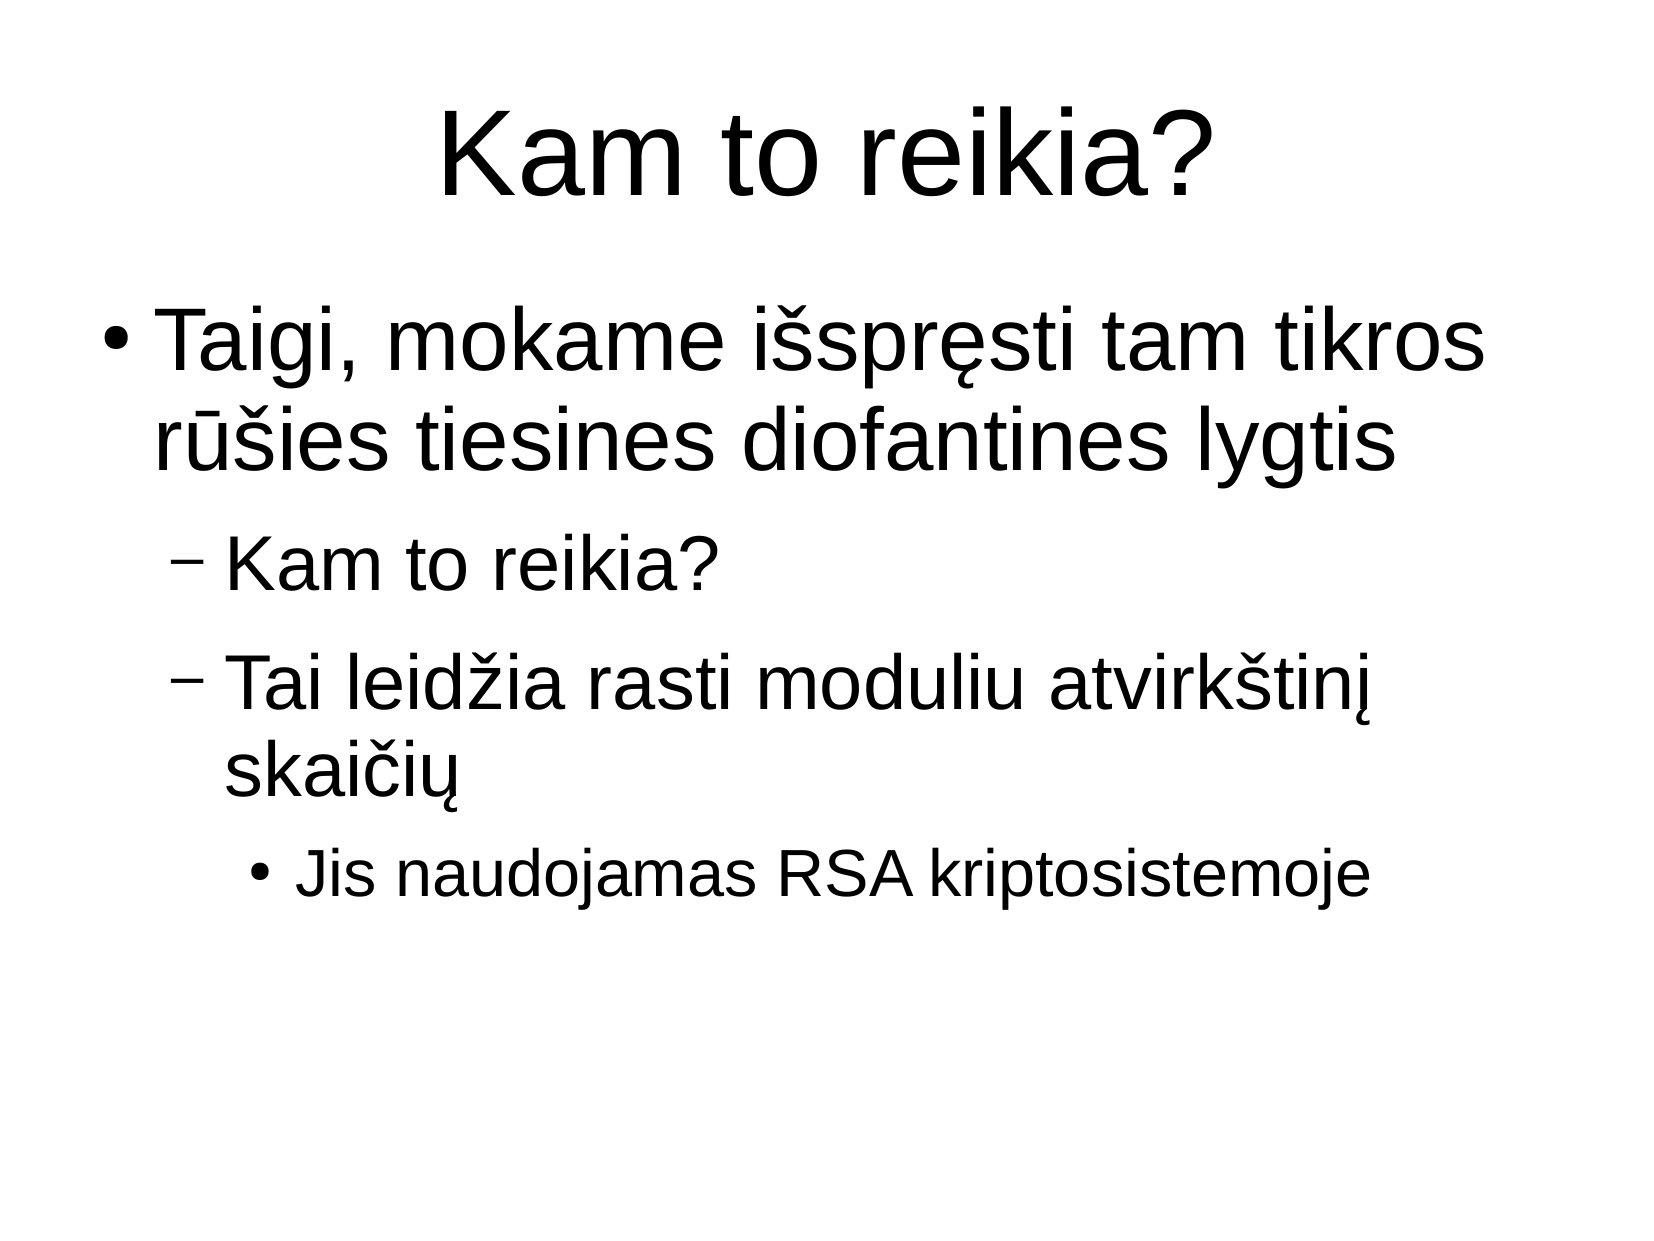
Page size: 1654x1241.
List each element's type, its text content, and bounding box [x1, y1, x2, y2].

title Kam to reikia? [82, 49, 1571, 257]
list Taigi, mokame išspręsti tam tikros rūšies tiesines diofantines lygtis Kam to reikia? Tai leidžia rasti moduliu atvirkštinį skaičių Jis naudojamas RSA kriptosistemoje [82, 290, 1571, 1010]
